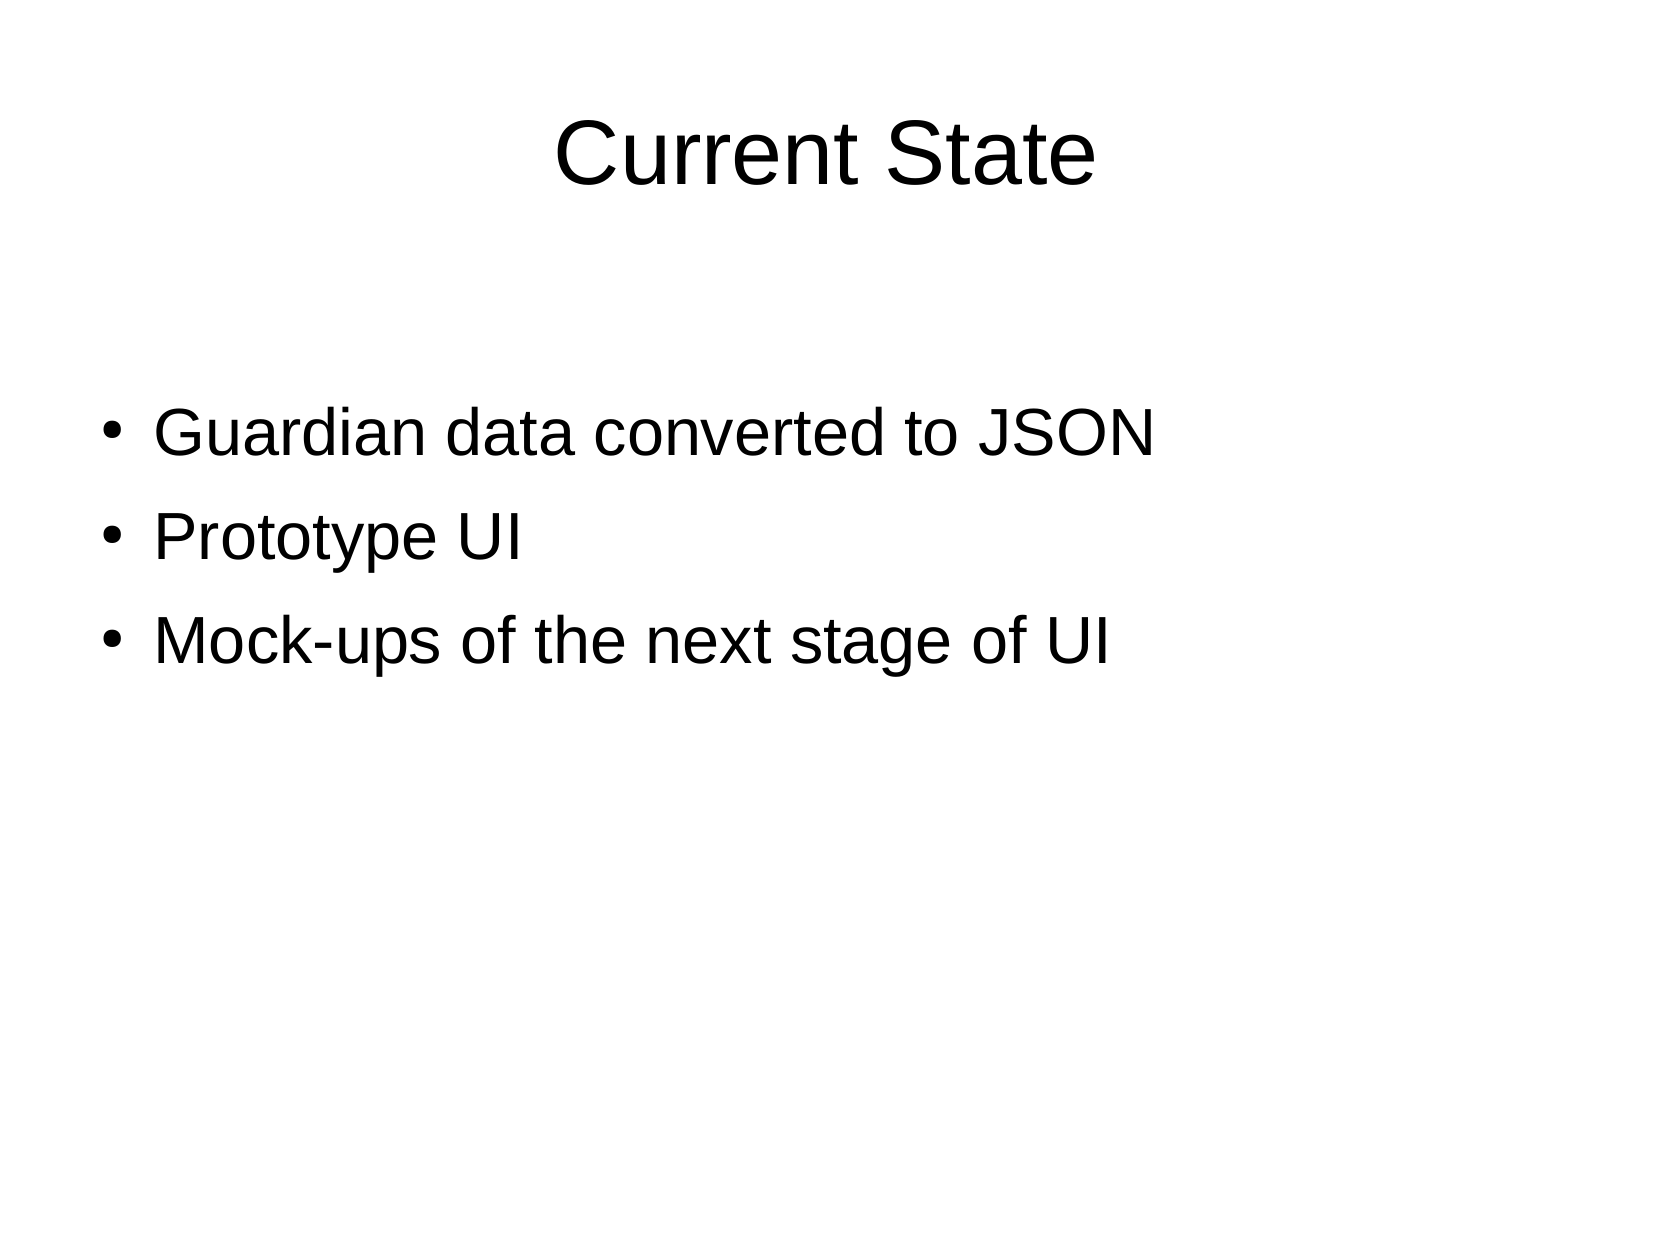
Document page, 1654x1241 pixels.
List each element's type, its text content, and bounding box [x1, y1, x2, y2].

title Current State [82, 49, 1571, 257]
list Guardian data converted to JSON Prototype UI Mock-ups of the next stage of UI [82, 290, 1571, 1010]
